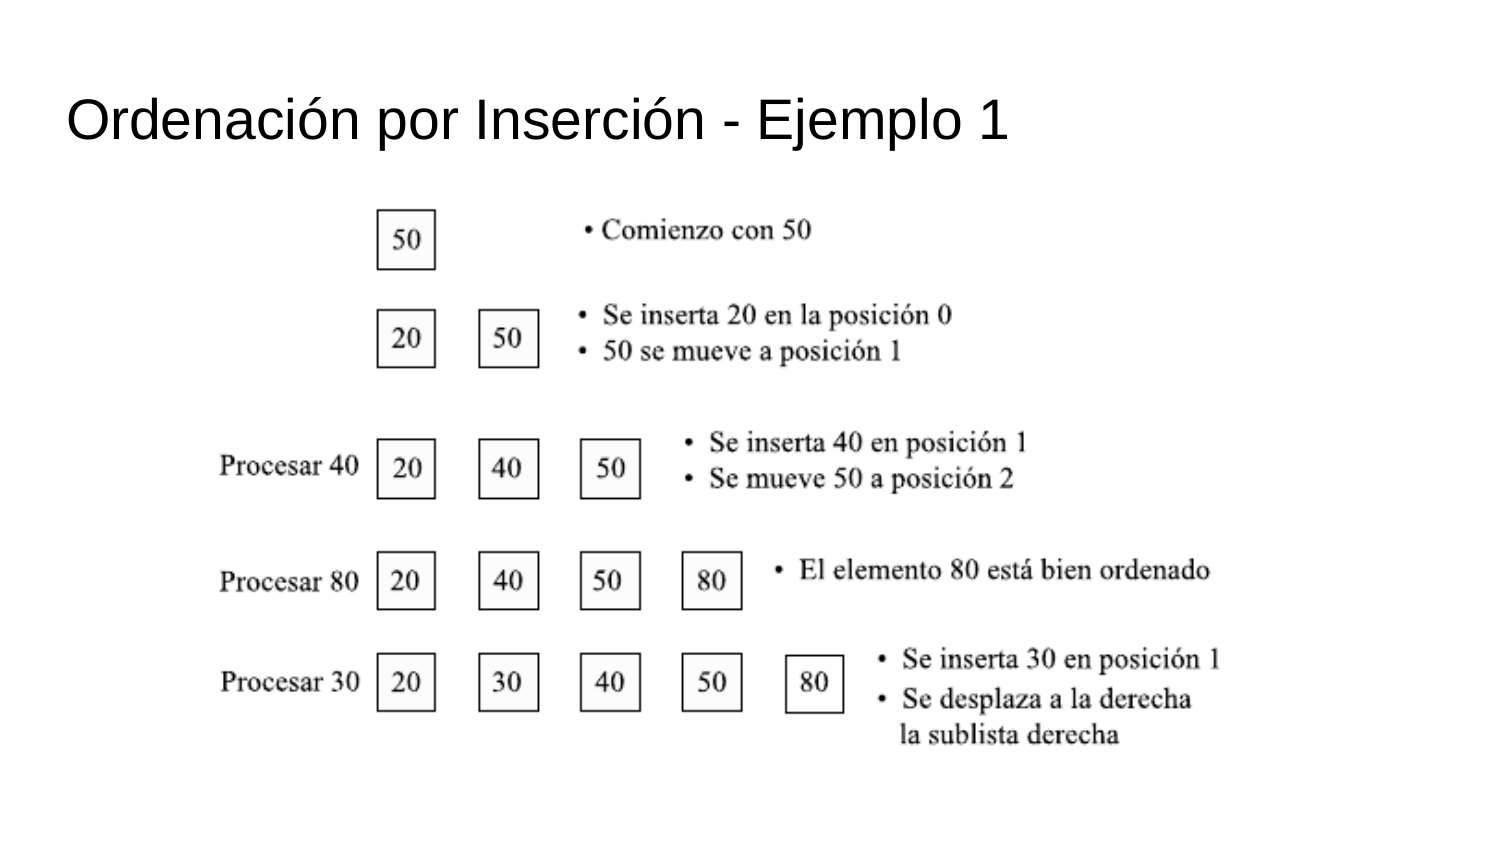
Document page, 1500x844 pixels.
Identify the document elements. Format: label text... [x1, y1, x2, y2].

picture [209, 206, 1242, 754]
title Ordenación por Inserción - Ejemplo 1 [51, 72, 1449, 167]
